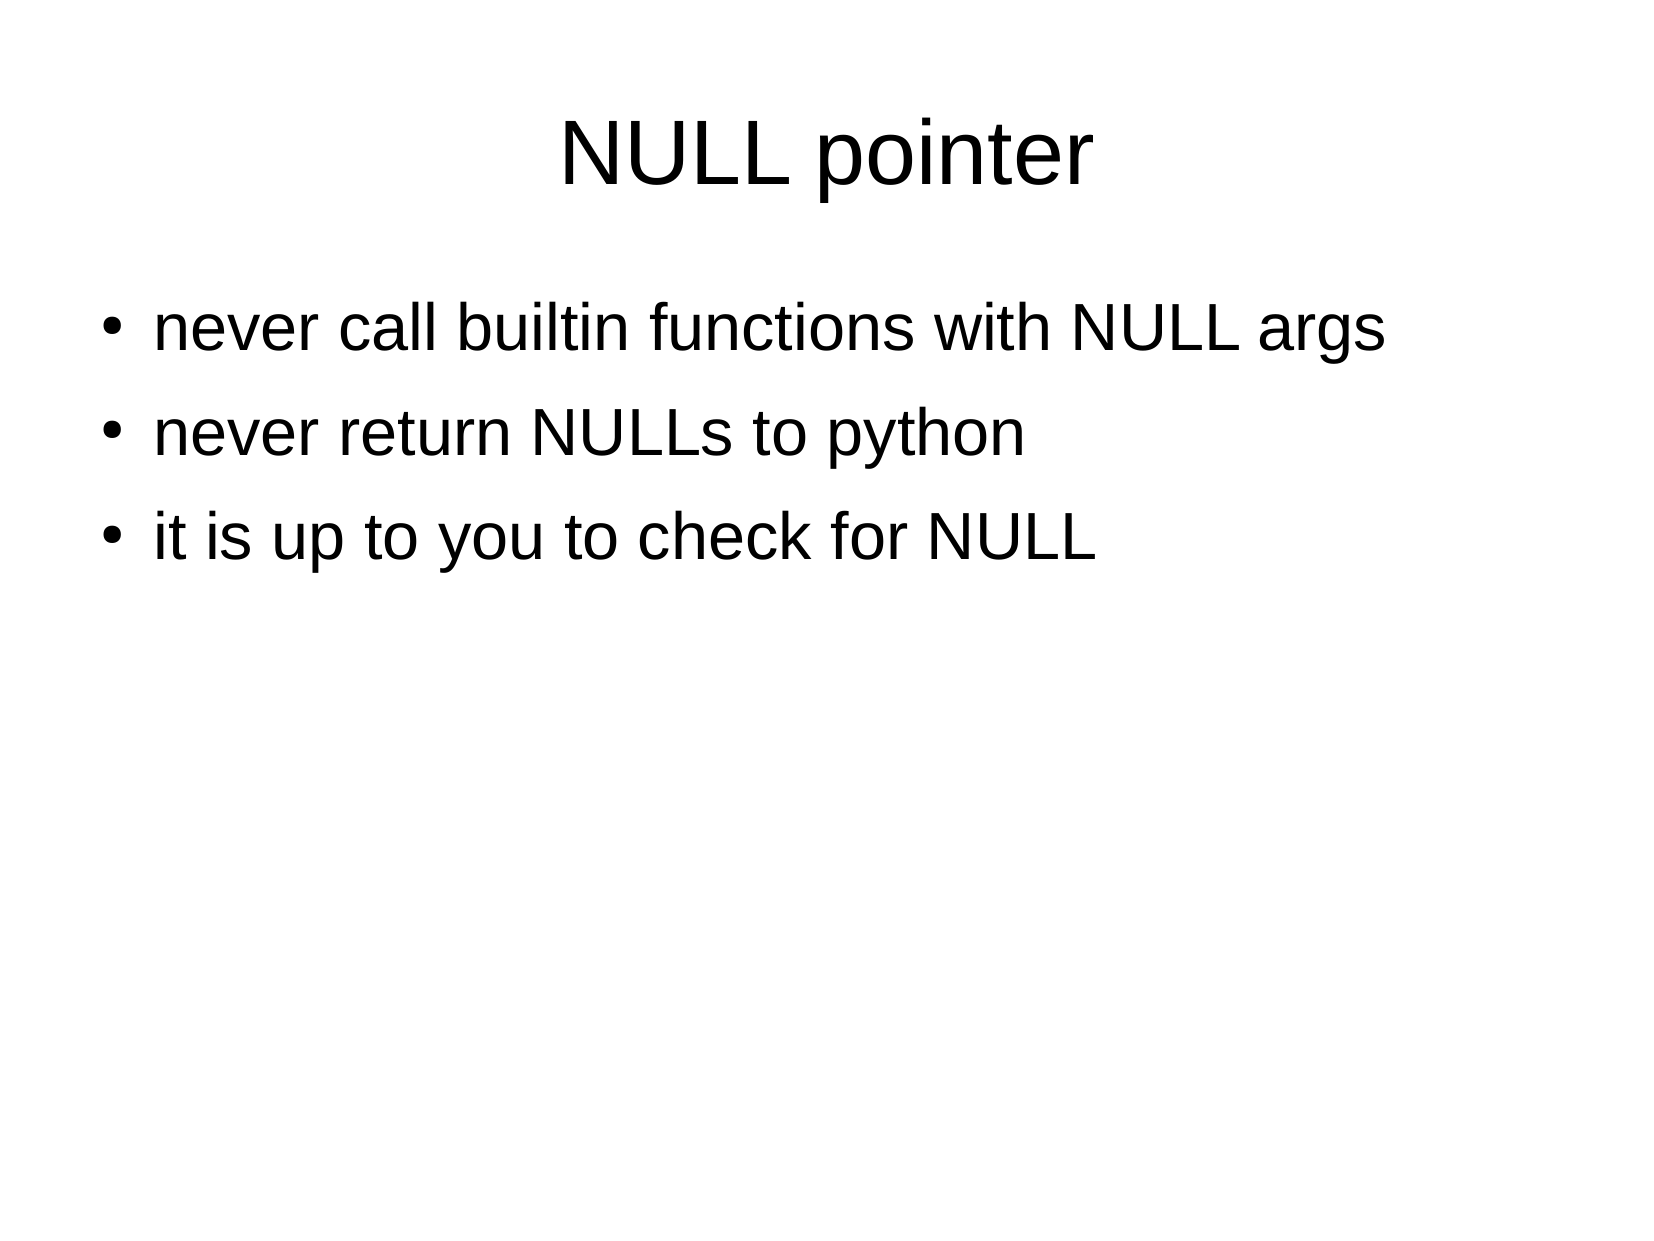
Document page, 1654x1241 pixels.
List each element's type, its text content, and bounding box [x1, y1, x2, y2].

list never call builtin functions with NULL args never return NULLs to python it is up to you to check for NULL [82, 290, 1571, 1010]
title NULL pointer [82, 49, 1571, 257]
